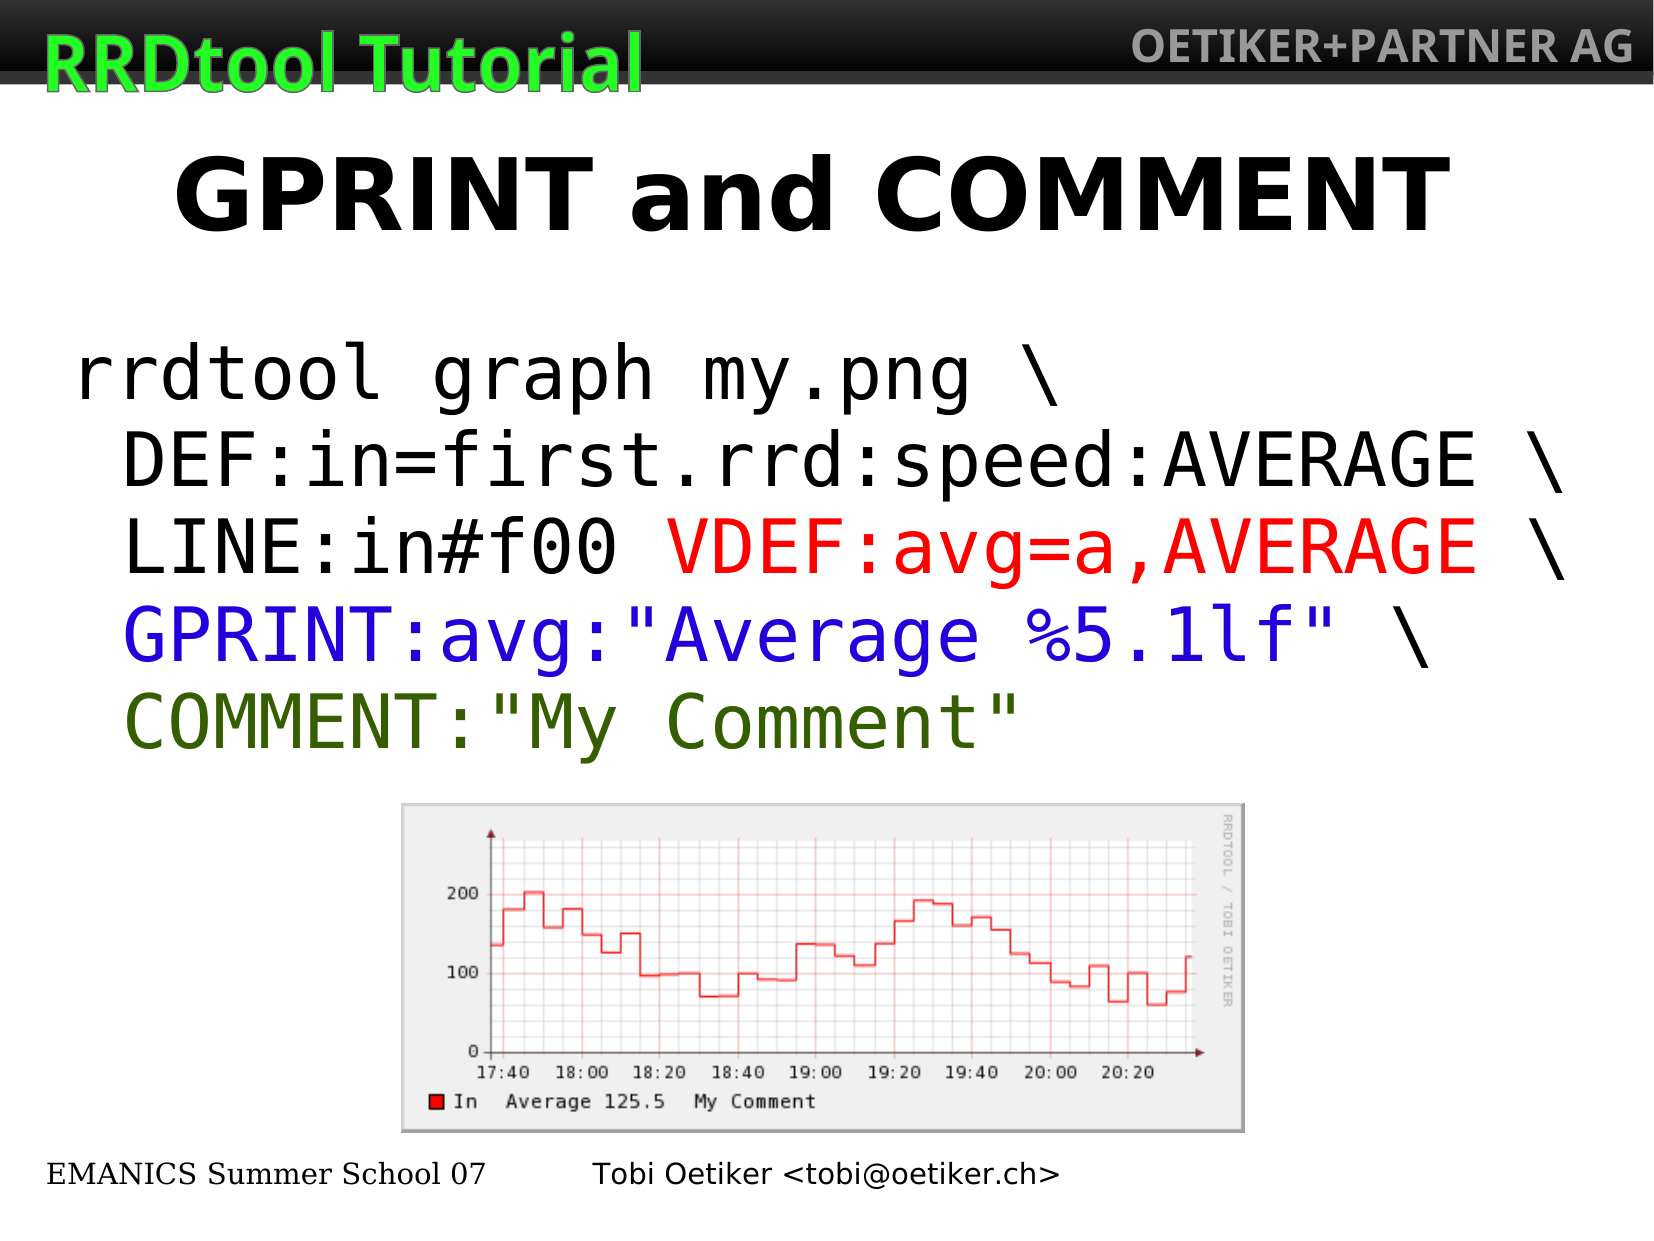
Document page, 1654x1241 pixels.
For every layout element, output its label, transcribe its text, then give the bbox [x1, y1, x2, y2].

title GPRINT and COMMENT [43, 137, 1582, 287]
picture [401, 803, 1245, 1133]
list rrdtool graph my.png \ DEF:in=first.rrd:speed:AVERAGE \ LINE:in#f00 VDEF:avg=a,AVERAGE \ GPRINT:avg:"Average %5.1lf" \ COMMENT:"My Comment" [51, 329, 1571, 1099]
